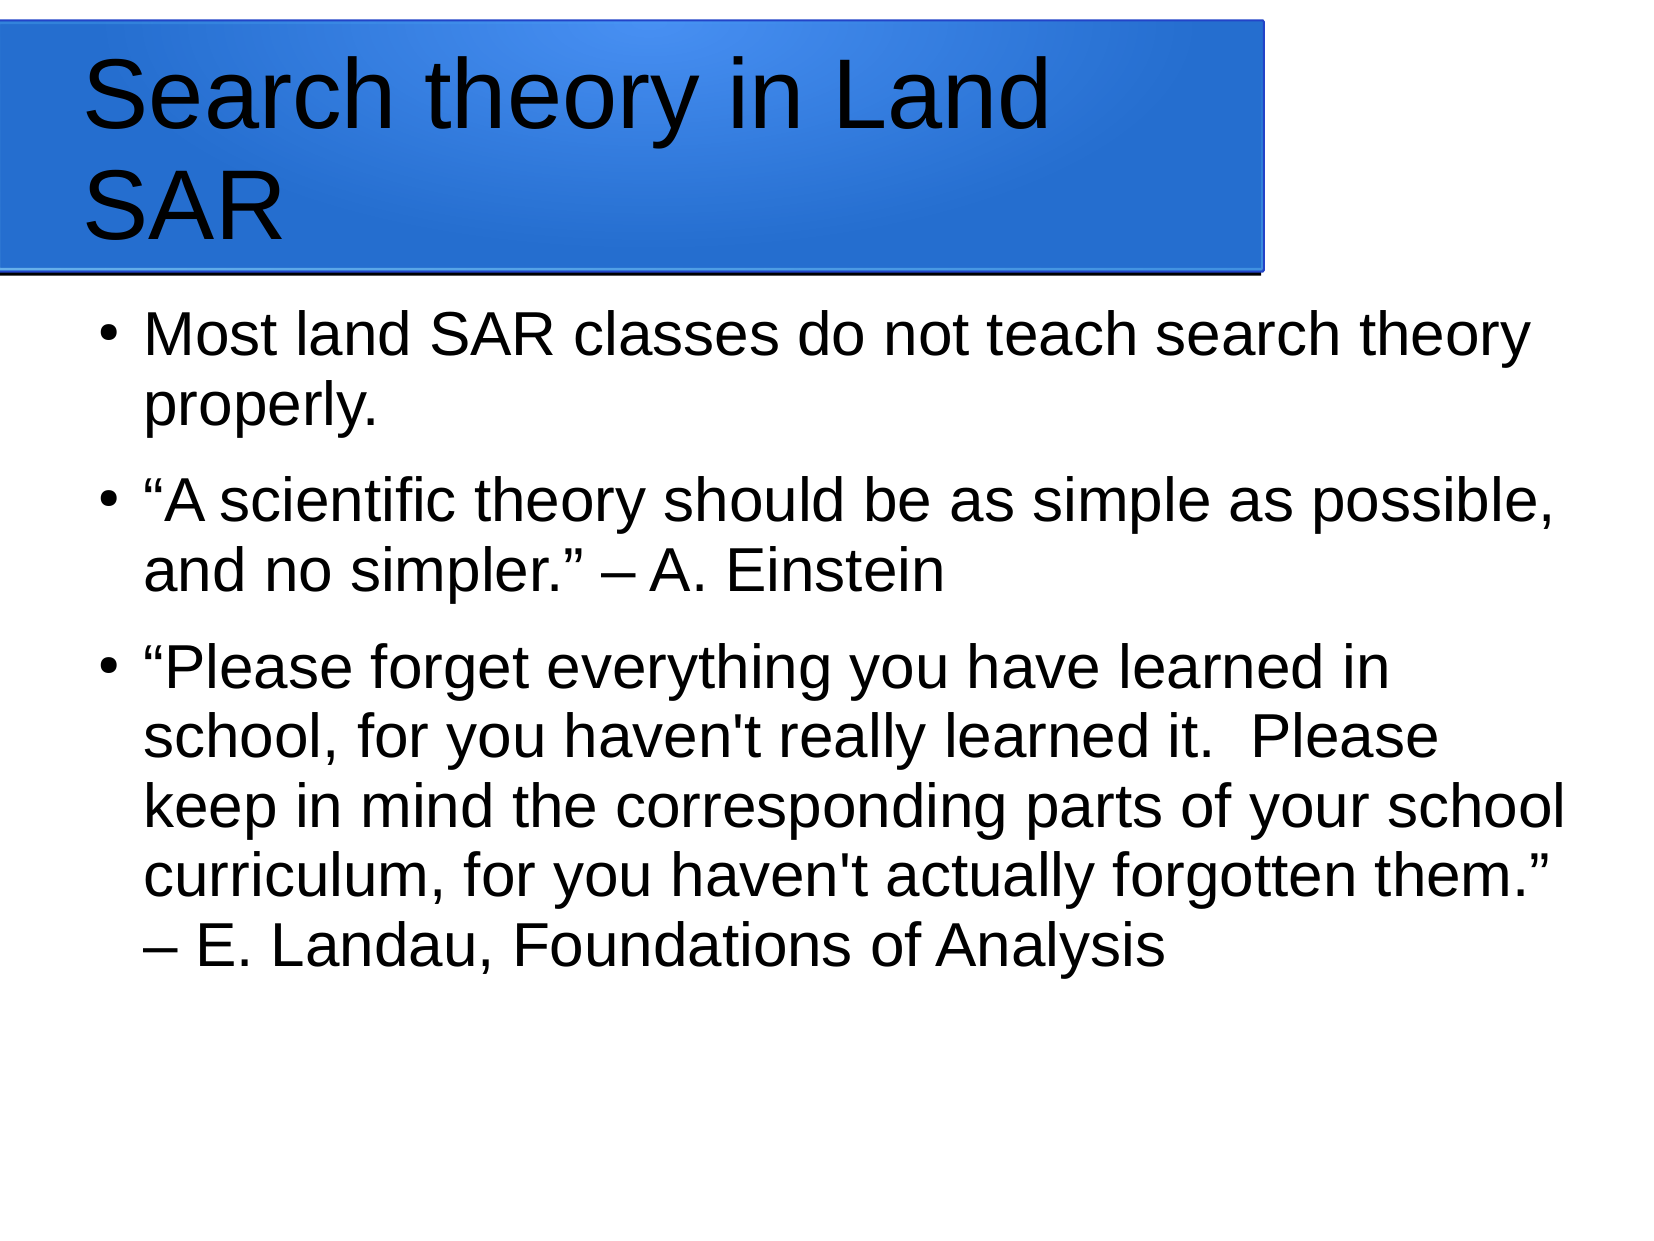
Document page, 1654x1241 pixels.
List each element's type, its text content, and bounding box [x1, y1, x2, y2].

list Most land SAR classes do not teach search theory properly. “A scientific theory should be as simple as possible, and no simpler.” – A. Einstein “Please forget everything you have learned in school, for you haven't really learned it. Please keep in mind the corresponding parts of your school curriculum, for you haven't actually forgotten them.” – E. Landau, Foundations of Analysis [82, 299, 1571, 1019]
title Search theory in Land SAR [82, 38, 1235, 261]
